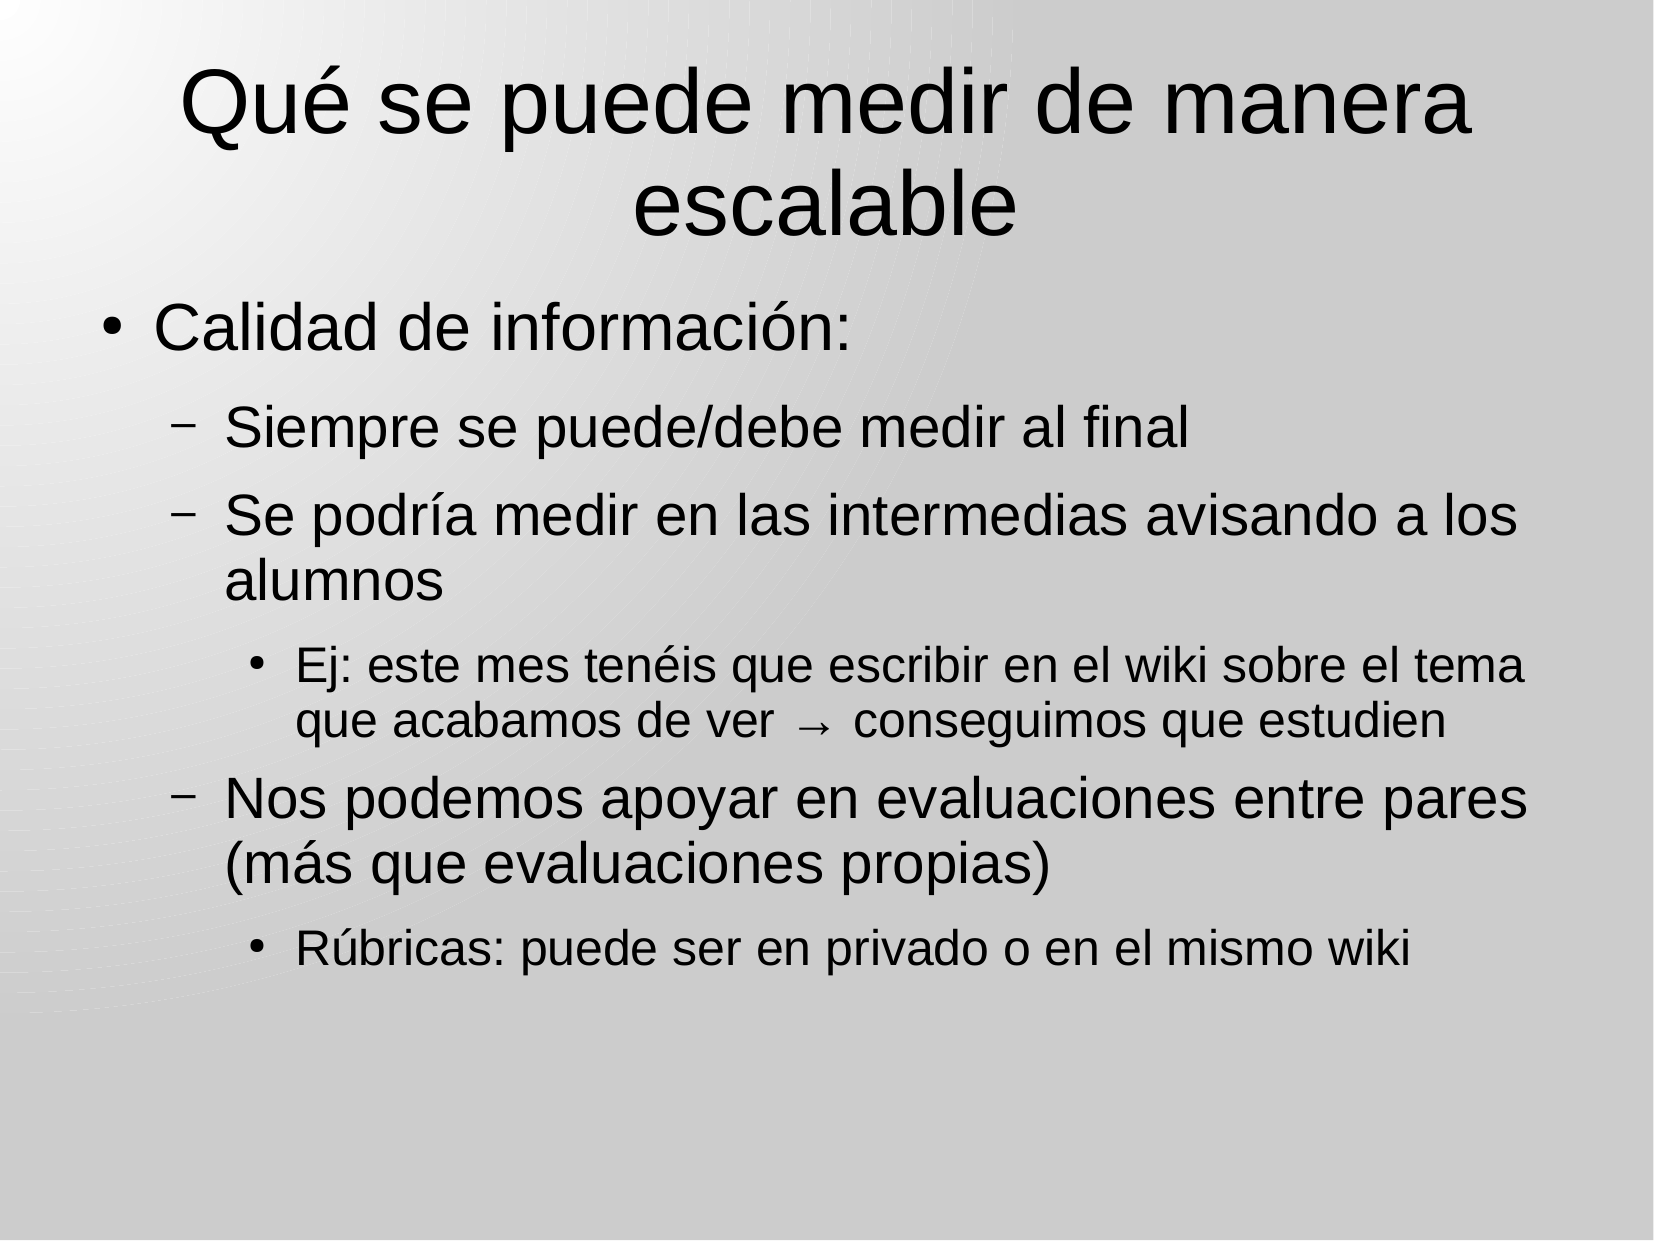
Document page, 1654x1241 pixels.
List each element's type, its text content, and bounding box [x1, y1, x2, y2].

list Calidad de información: Siempre se puede/debe medir al final Se podría medir en las intermedias avisando a los alumnos Ej: este mes tenéis que escribir en el wiki sobre el tema que acabamos de ver → conseguimos que estudien Nos podemos apoyar en evaluaciones entre pares (más que evaluaciones propias) Rúbricas: puede ser en privado o en el mismo wiki [82, 290, 1538, 1109]
title Qué se puede medir de manera escalable [82, 49, 1571, 257]
